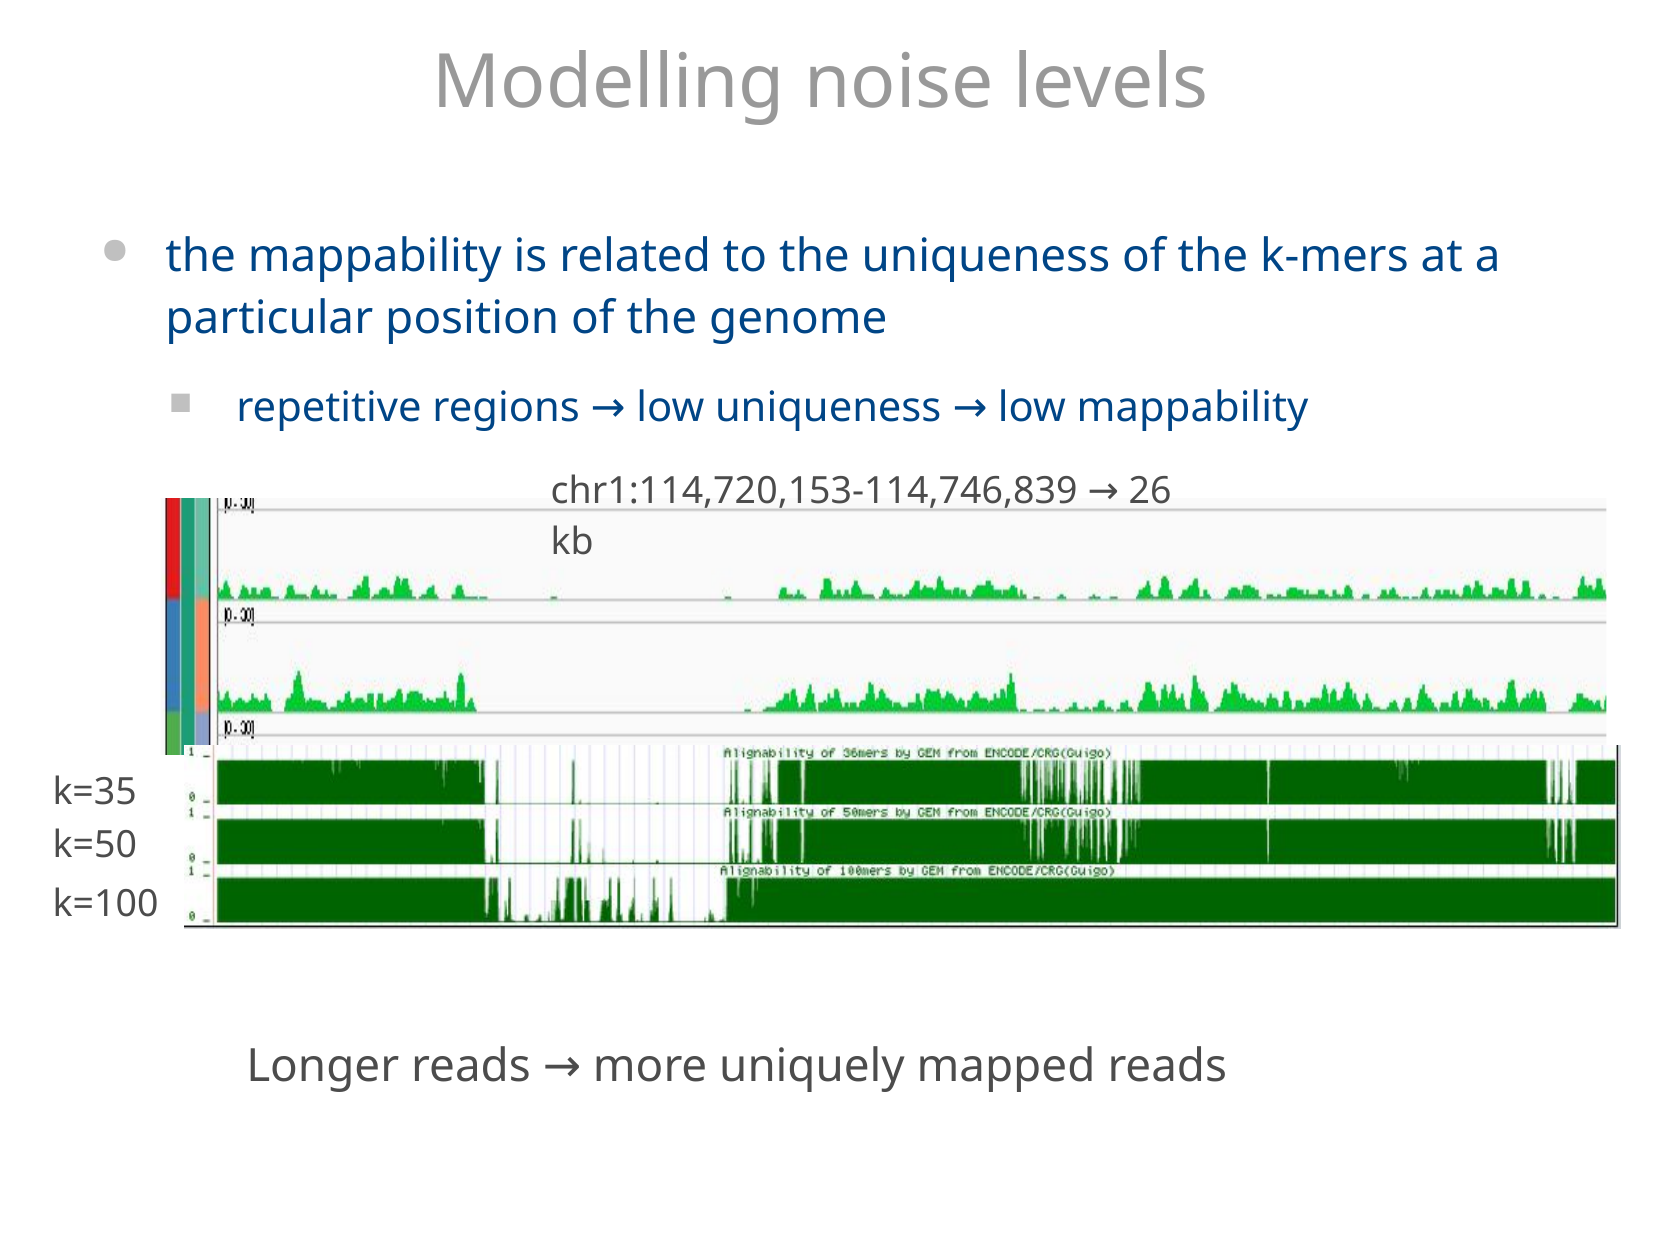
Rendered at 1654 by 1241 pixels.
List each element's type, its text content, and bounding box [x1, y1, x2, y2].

text_box chr1:114,720,153-114,746,839 → 26 kb [535, 456, 1238, 523]
text_box k=50 [37, 810, 152, 869]
list the mappability is related to the uniqueness of the k-mers at a particular position of the genome repetitive regions → low uniqueness → low mappability [82, 222, 1538, 1010]
text_box k=35 [37, 757, 152, 810]
picture [160, 498, 1621, 929]
text_box k=100 [37, 869, 174, 936]
text_box Longer reads → more uniquely mapped reads [231, 1025, 1237, 1103]
title Modelling noise levels [76, 2, 1565, 154]
